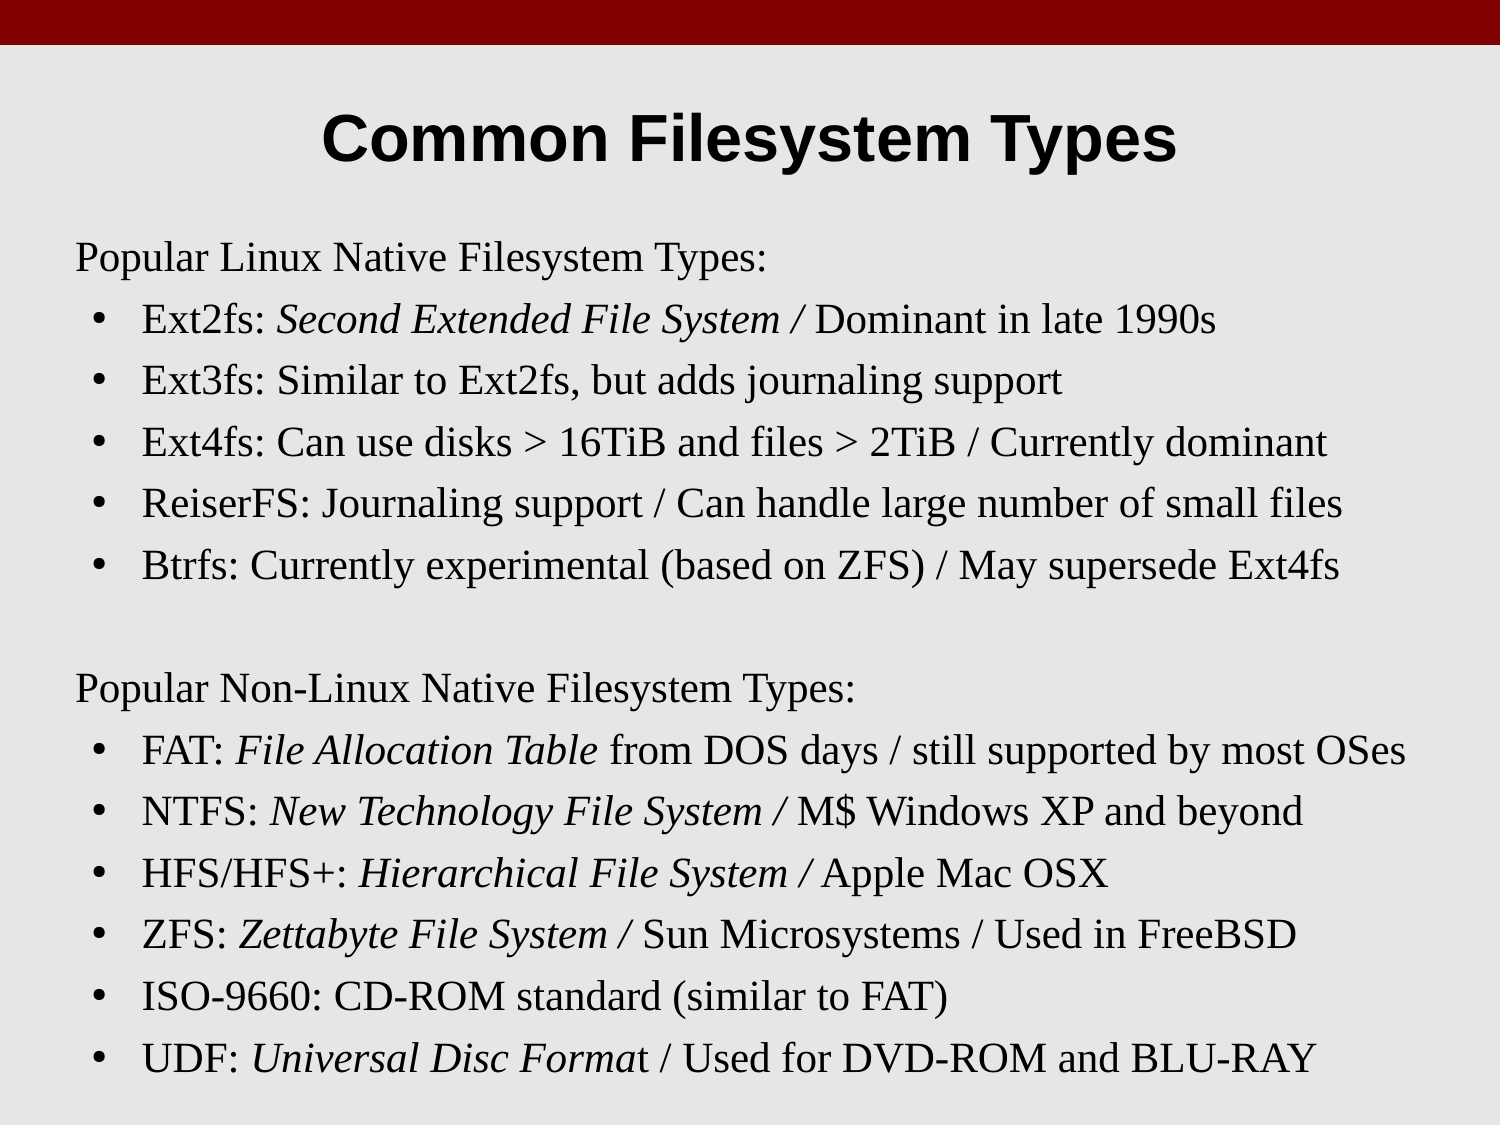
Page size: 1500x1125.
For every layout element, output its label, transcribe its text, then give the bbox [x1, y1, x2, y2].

title Common Filesystem Types [75, 44, 1425, 233]
list Popular Linux Native Filesystem Types: Ext2fs: Second Extended File System / Dominant in late 1990s Ext3fs: Similar to Ext2fs, but adds journaling support Ext4fs: Can use disks > 16TiB and files > 2TiB / Currently dominant ReiserFS: Journaling support / Can handle large number of small files Btrfs: Currently experimental (based on ZFS) / May supersede Ext4fs Popular Non-Linux Native Filesystem Types: FAT: File Allocation Table from DOS days / still supported by most OSes NTFS: New Technology File System / M$ Windows XP and beyond HFS/HFS+: Hierarchical File System / Apple Mac OSX ZFS: Zettabyte File System / Sun Microsystems / Used in FreeBSD ISO-9660: CD-ROM standard (similar to FAT) UDF: Universal Disc Format / Used for DVD-ROM and BLU-RAY [75, 233, 1425, 1096]
